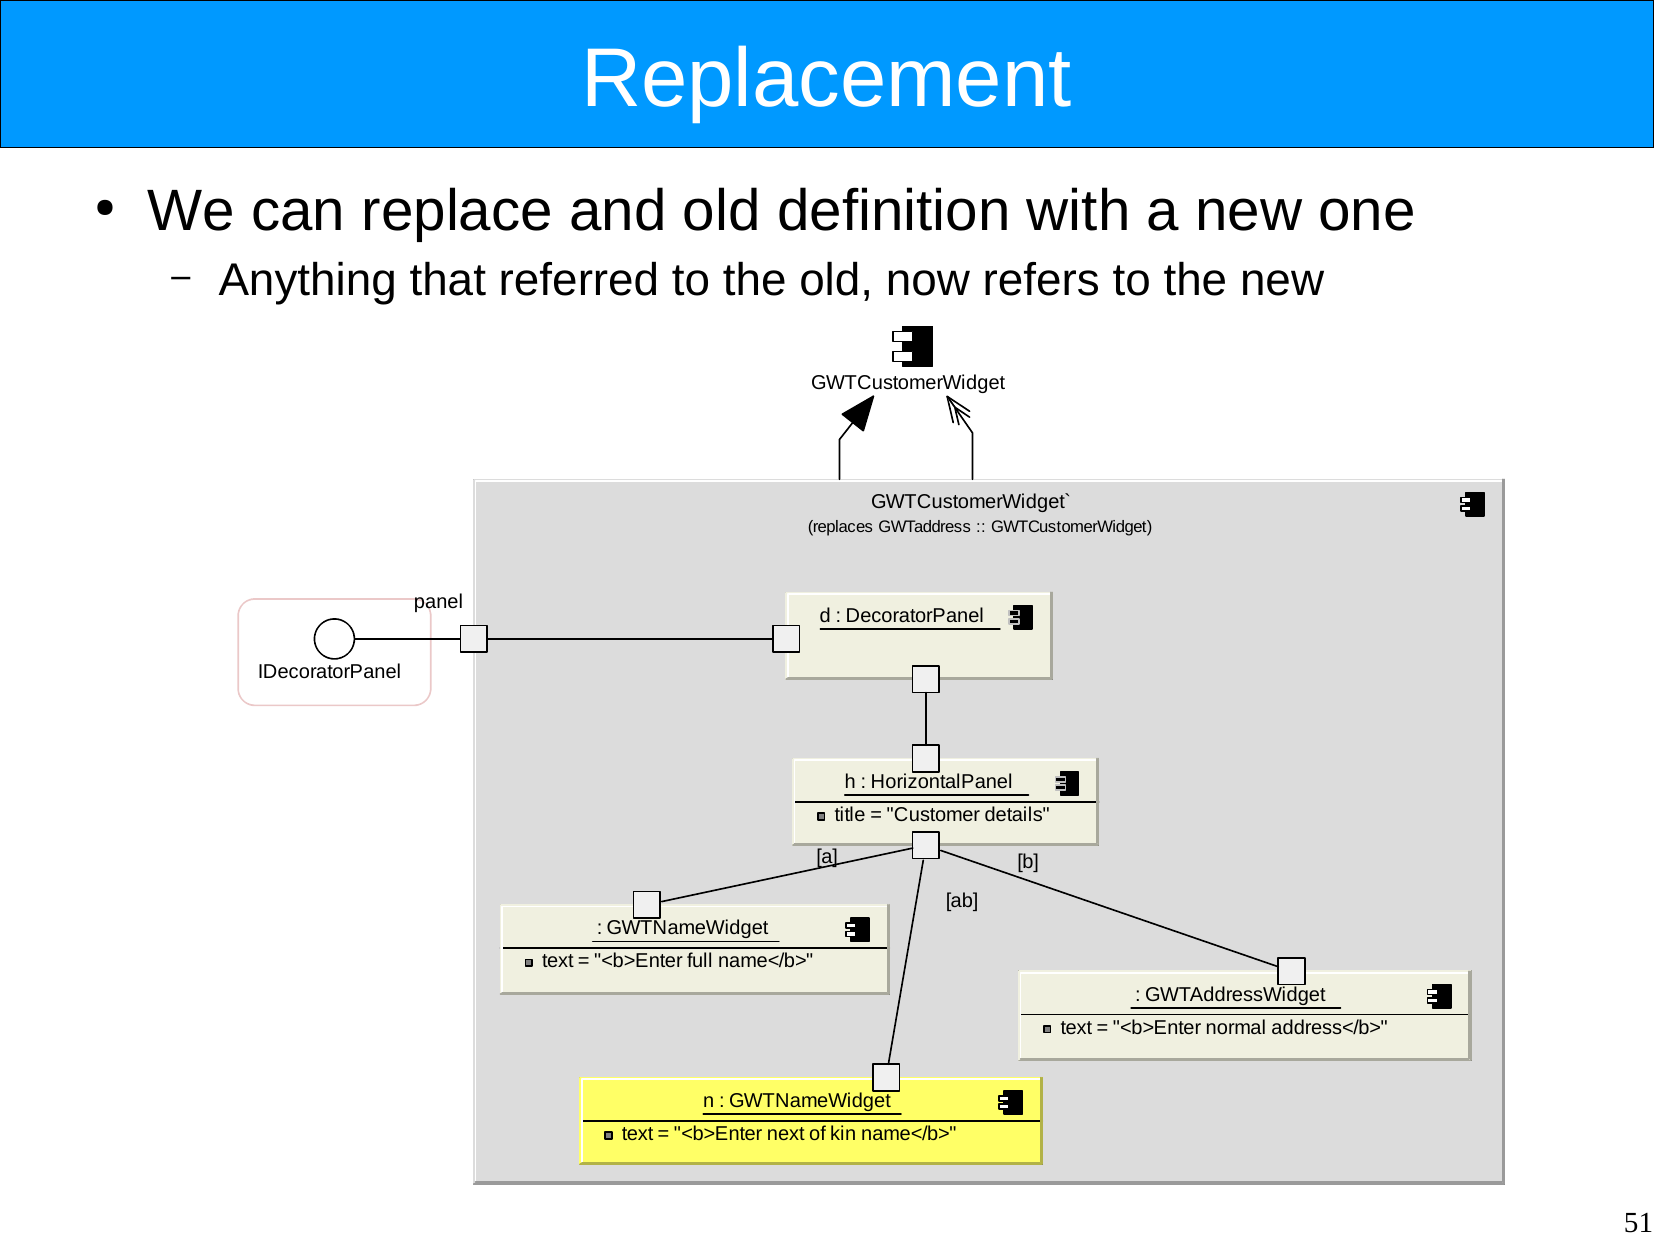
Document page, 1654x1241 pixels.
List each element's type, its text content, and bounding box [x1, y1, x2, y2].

picture [236, 324, 1506, 1186]
list We can replace and old definition with a new one Anything that referred to the old, now refers to the new [76, 177, 1565, 1211]
title Replacement [82, 13, 1571, 142]
